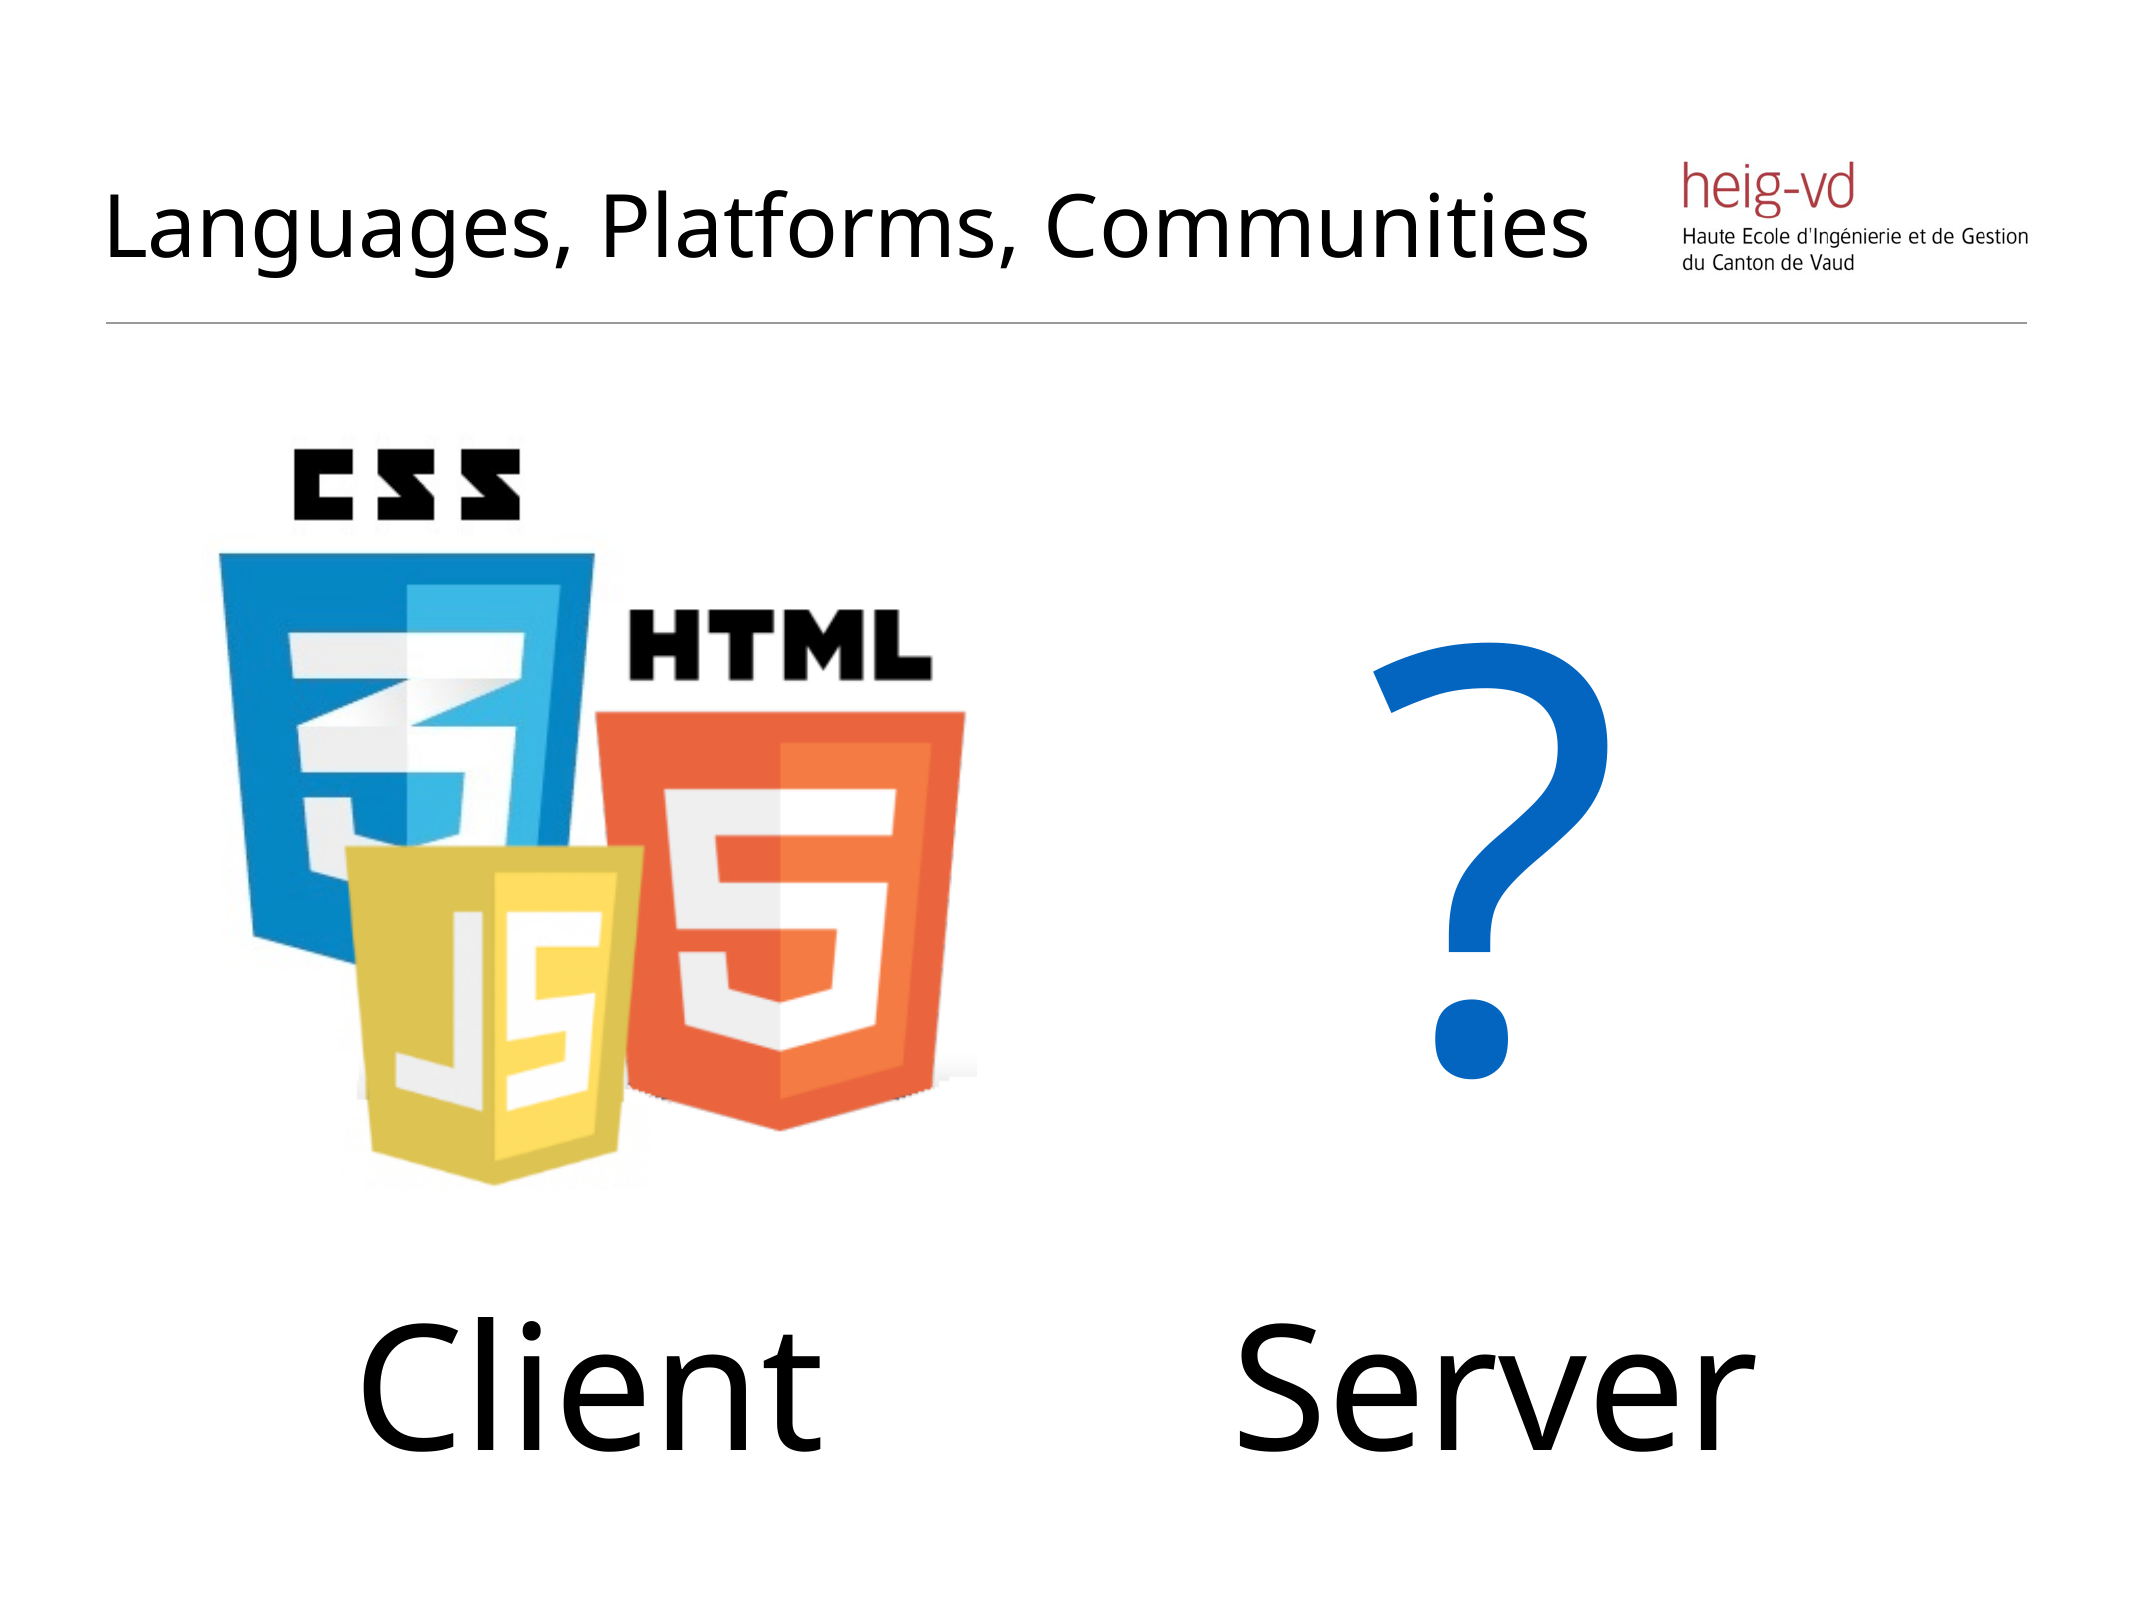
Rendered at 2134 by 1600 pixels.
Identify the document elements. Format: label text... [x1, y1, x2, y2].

text_box ? [1358, 470, 1633, 1198]
title Languages, Platforms, Communities [93, 54, 2040, 284]
text_box Client [345, 1266, 834, 1494]
picture [201, 433, 977, 1192]
text_box Server [1223, 1266, 1768, 1494]
